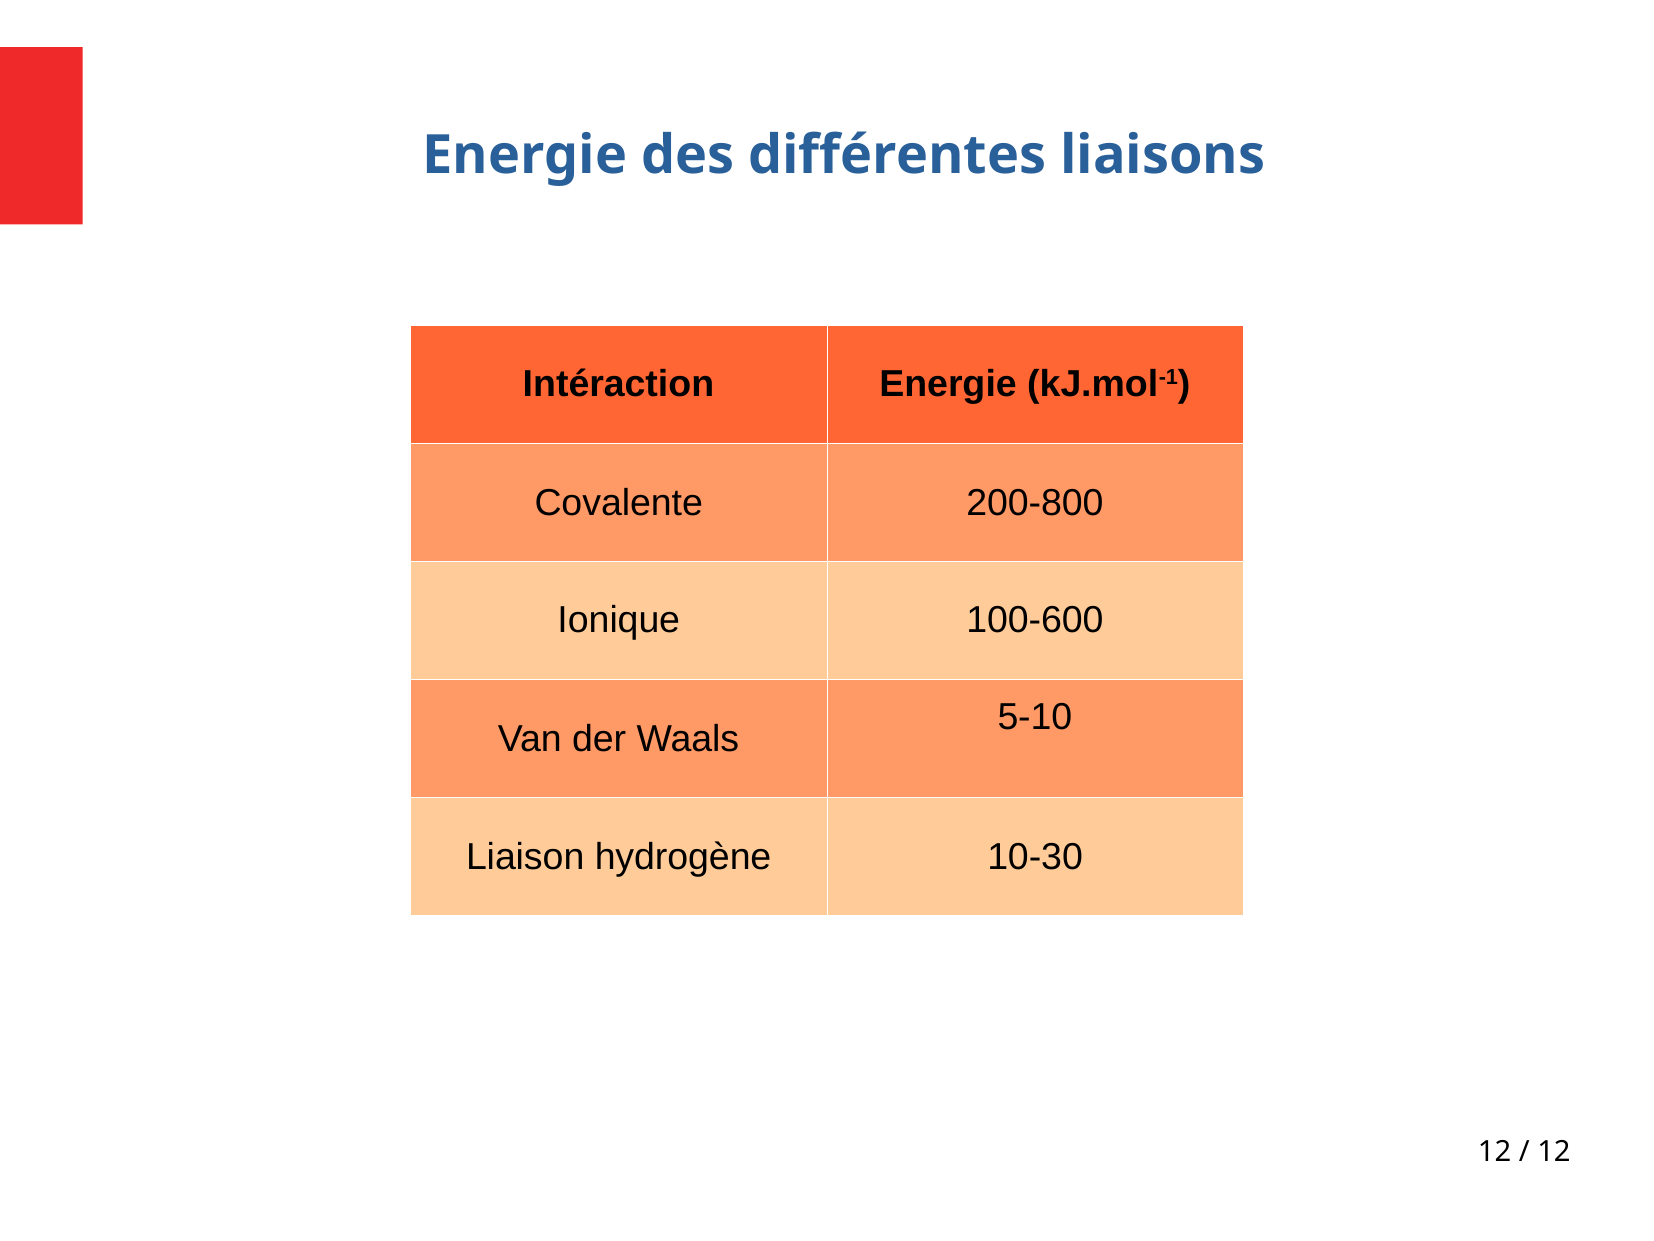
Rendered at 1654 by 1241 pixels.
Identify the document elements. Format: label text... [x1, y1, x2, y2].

table_cell Liaison hydrogène [411, 798, 827, 915]
table_cell 10-30 [828, 798, 1243, 915]
table_cell Van der Waals [411, 680, 827, 797]
table_cell Ionique [411, 562, 827, 679]
title Energie des différentes liaisons [118, 49, 1571, 257]
table_cell Covalente [411, 444, 827, 561]
table_cell 5-10 [828, 680, 1243, 797]
table_header Energie (kJ.mol-1) [828, 326, 1243, 443]
table_cell 100-600 [828, 562, 1243, 679]
table_cell 200-800 [828, 444, 1243, 561]
table_header Intéraction [411, 326, 827, 443]
